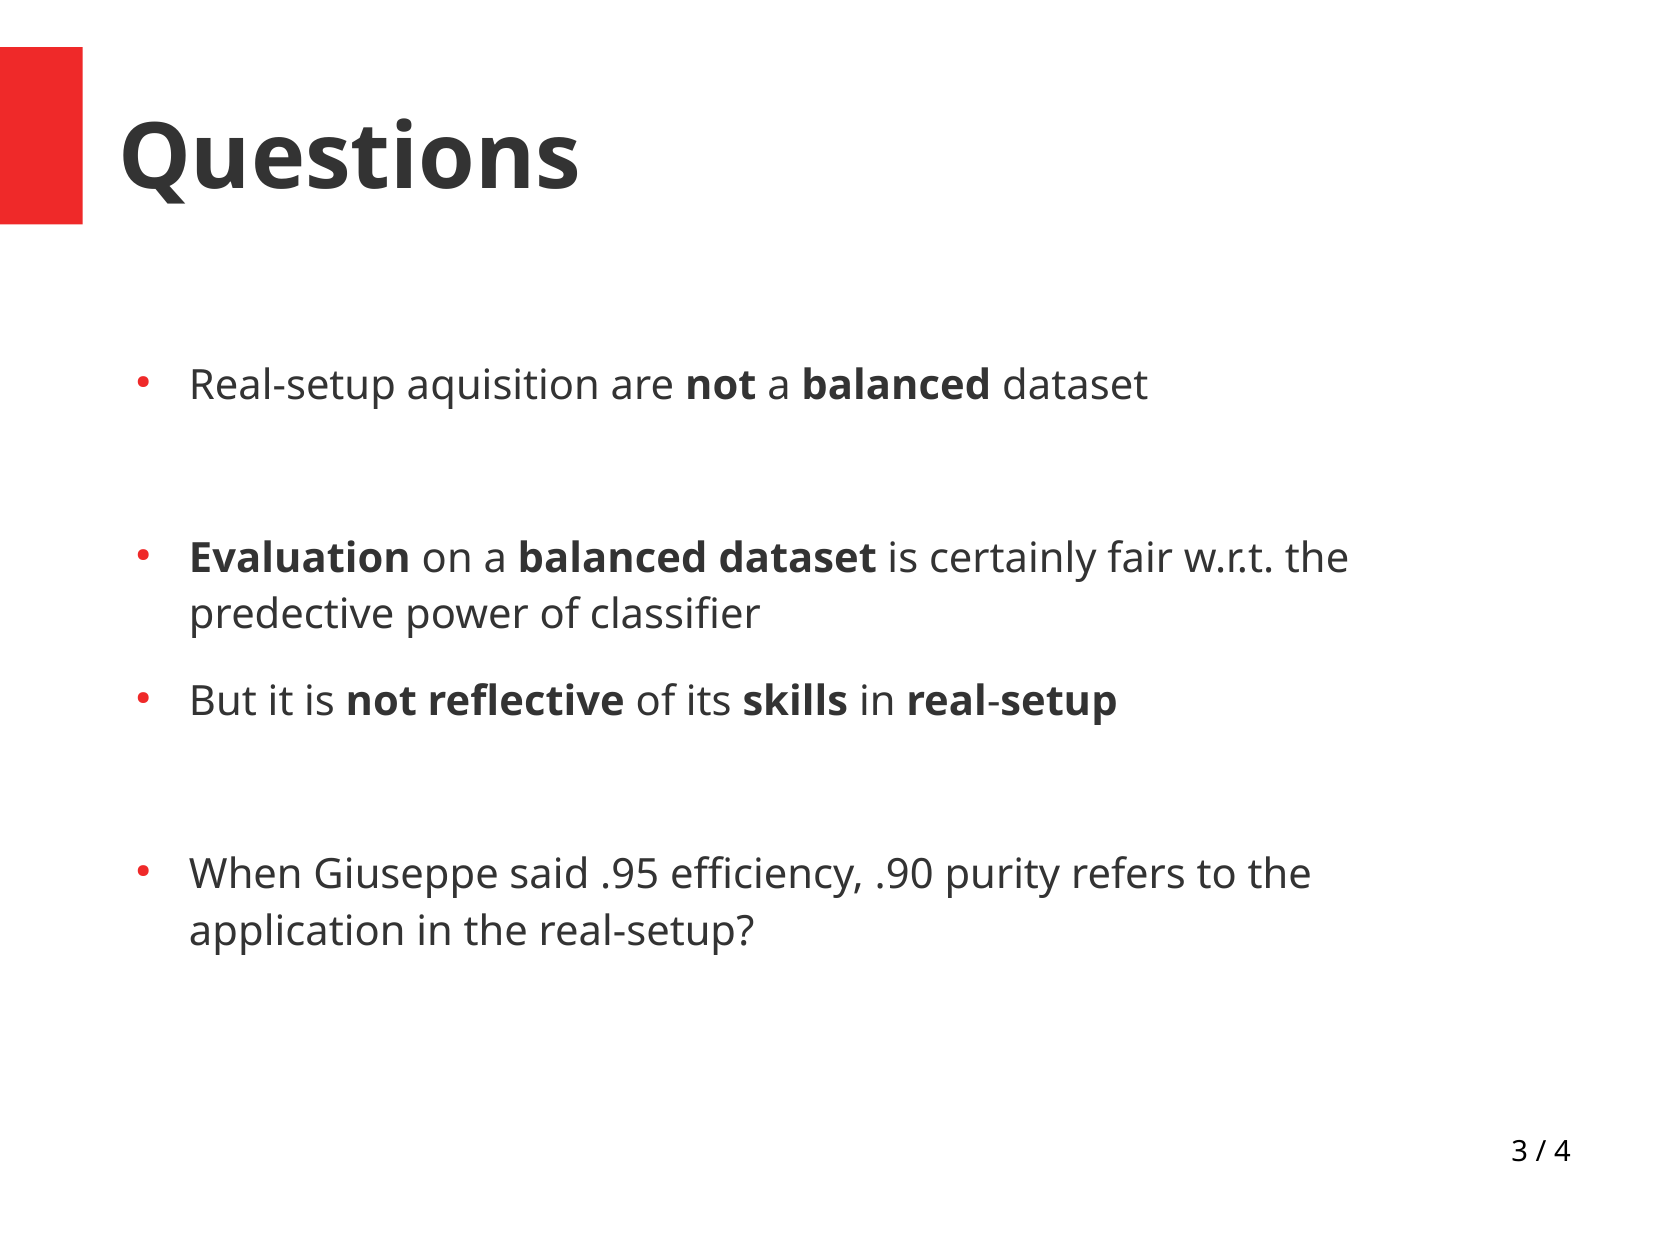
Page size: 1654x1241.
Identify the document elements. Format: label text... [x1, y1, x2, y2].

list Real-setup aquisition are not a balanced dataset Evaluation on a balanced dataset is certainly fair w.r.t. the predective power of classifier But it is not reflective of its skills in real-setup When Giuseppe said .95 efficiency, .90 purity refers to the application in the real-setup? [118, 354, 1536, 1074]
title Questions [118, 49, 1571, 257]
